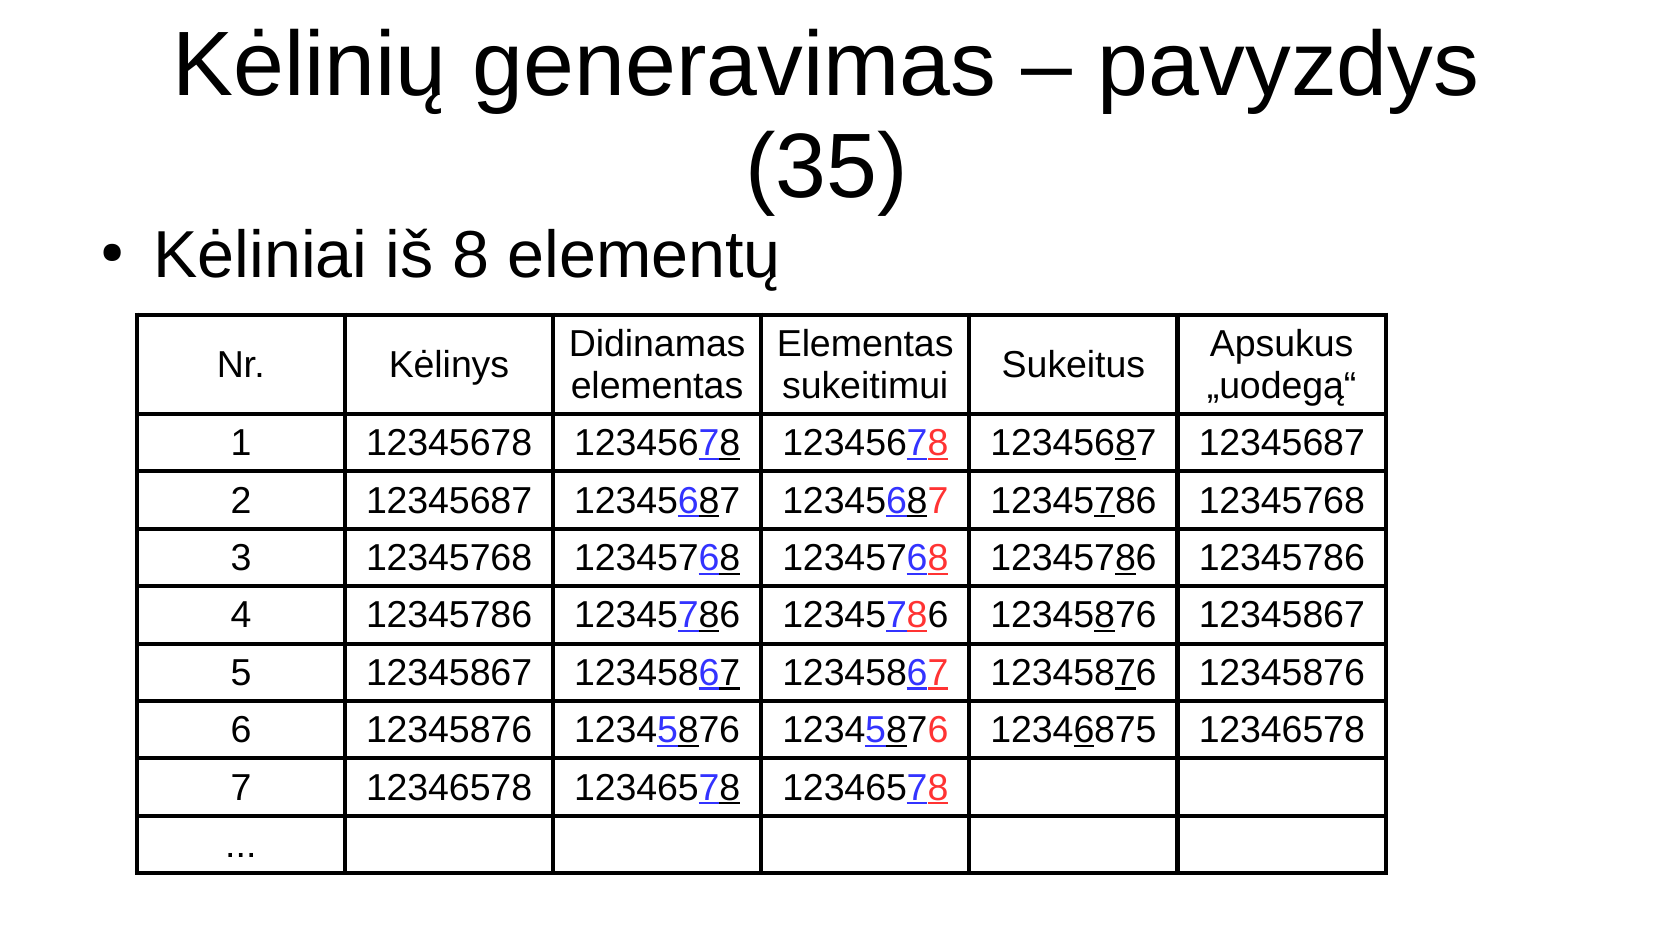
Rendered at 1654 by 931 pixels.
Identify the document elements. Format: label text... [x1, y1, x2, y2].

table_header Apsukus „uodegą“ [1180, 317, 1384, 412]
table_header Kėlinys [347, 317, 551, 412]
table_cell 12345867 [1180, 588, 1384, 642]
table_cell [1180, 760, 1384, 814]
table_cell 6 [139, 703, 343, 756]
table_cell ... [139, 818, 343, 871]
table_cell 12345876 [1180, 646, 1384, 699]
table_cell 12345687 [1180, 416, 1384, 469]
table_cell 12345687 [347, 473, 551, 527]
table_cell 12345678 [347, 416, 551, 469]
table_cell 12345876 [971, 588, 1175, 642]
title Kėlinių generavimas – pavyzdys (35) [82, 12, 1571, 217]
table_cell 12346578 [1180, 703, 1384, 756]
table_cell 12345786 [971, 531, 1175, 584]
table_cell 4 [139, 588, 343, 642]
table_cell 12345786 [555, 588, 759, 642]
table_cell 12345867 [347, 646, 551, 699]
table_cell 12345786 [1180, 531, 1384, 584]
table_cell 12345876 [555, 703, 759, 756]
table_cell 12345786 [763, 588, 967, 642]
table_cell [971, 818, 1175, 871]
table_cell 7 [139, 760, 343, 814]
table_cell 12345768 [1180, 473, 1384, 527]
table_cell 12345876 [347, 703, 551, 756]
table_cell 12345687 [971, 416, 1175, 469]
table_cell 12345876 [763, 703, 967, 756]
table_cell 12346875 [971, 703, 1175, 756]
table_cell 5 [139, 646, 343, 699]
table_cell 12346578 [555, 760, 759, 814]
table_cell 12345687 [763, 473, 967, 527]
table_cell [347, 818, 551, 871]
table_header Sukeitus [971, 317, 1175, 412]
table_cell [971, 760, 1175, 814]
table_header Didinamas elementas [555, 317, 759, 412]
table_cell 12345867 [555, 646, 759, 699]
table_cell 12345687 [555, 473, 759, 527]
table_cell [555, 818, 759, 871]
table_cell [763, 818, 967, 871]
table_cell 12345768 [763, 531, 967, 584]
table_cell 12345678 [763, 416, 967, 469]
table_header Elementas sukeitimui [763, 317, 967, 412]
table_cell 12345768 [555, 531, 759, 584]
table_cell 12346578 [347, 760, 551, 814]
list Kėliniai iš 8 elementų [82, 217, 1571, 757]
table_cell 12345786 [971, 473, 1175, 527]
table_header Nr. [139, 317, 343, 412]
table_cell 3 [139, 531, 343, 584]
table_cell 1 [139, 416, 343, 469]
table_cell 12346578 [763, 760, 967, 814]
table_cell 12345678 [555, 416, 759, 469]
table_cell 2 [139, 473, 343, 527]
table_cell 12345876 [971, 646, 1175, 699]
table_cell 12345786 [347, 588, 551, 642]
table_cell [1180, 818, 1384, 871]
table_cell 12345768 [347, 531, 551, 584]
table_cell 12345867 [763, 646, 967, 699]
